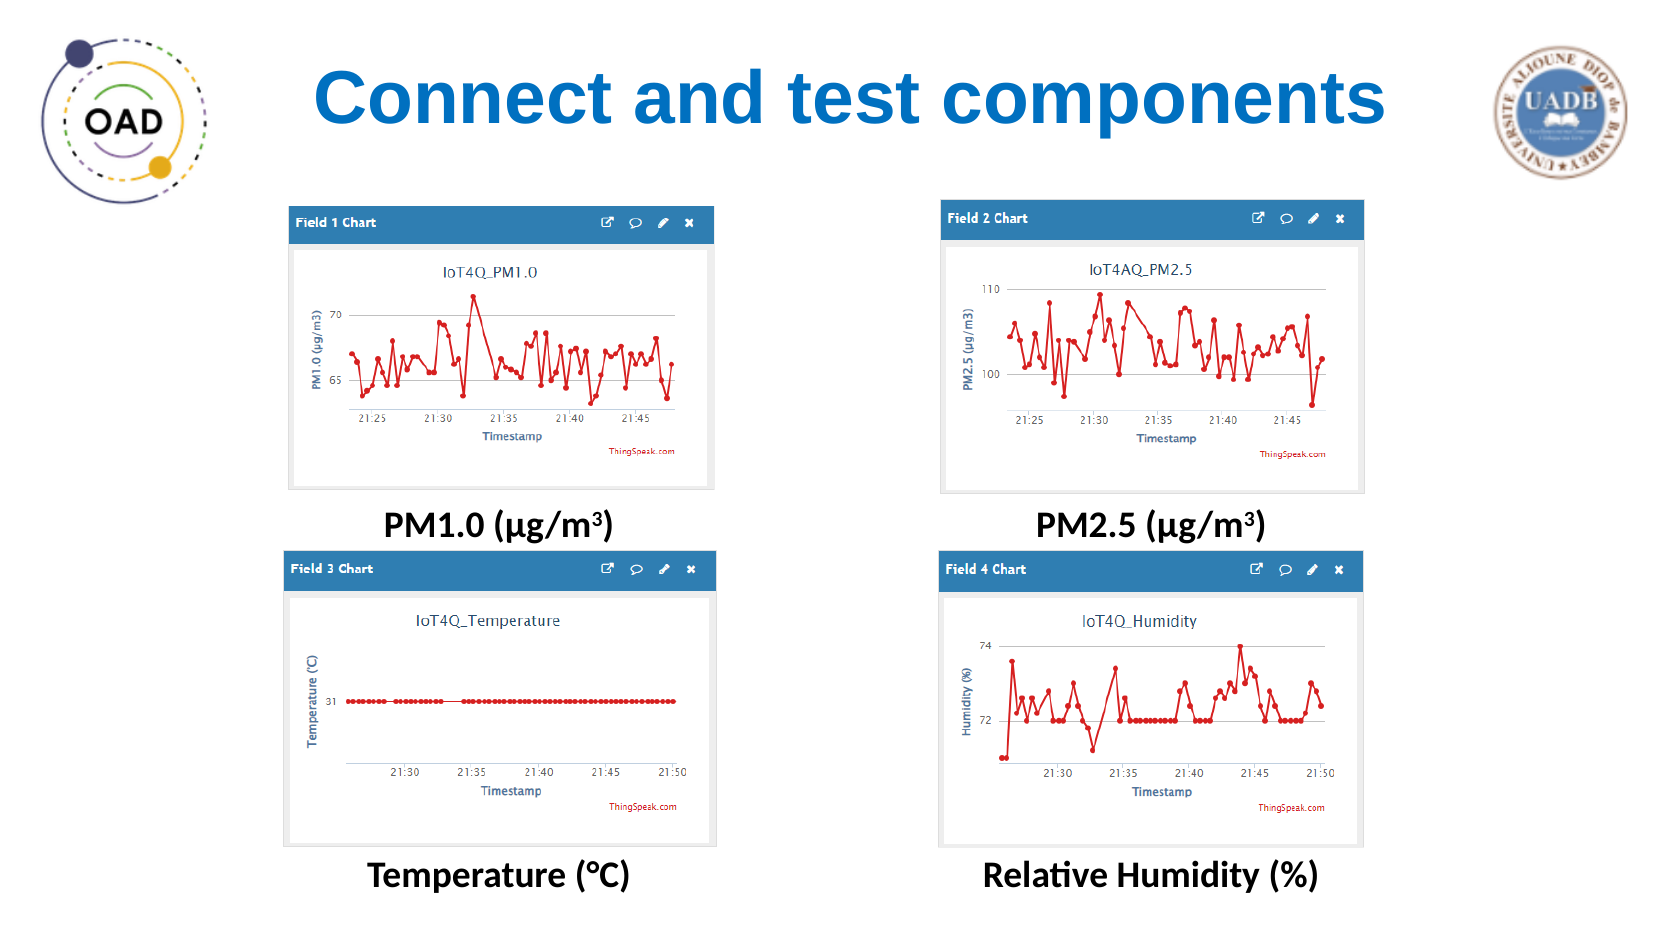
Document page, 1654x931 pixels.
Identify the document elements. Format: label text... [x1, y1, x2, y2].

picture [277, 206, 721, 495]
text_box Connect and test components [212, 16, 1489, 172]
picture [933, 195, 1370, 497]
text_box Relative Humidity (%) [968, 852, 1335, 903]
picture [937, 547, 1366, 852]
picture [1482, 37, 1641, 188]
picture [0, 24, 242, 225]
text_box PM1.0 (µg/m3) [369, 495, 630, 547]
text_box Temperature (°C) [352, 851, 646, 903]
text_box PM2.5 (µg/m3) [1021, 497, 1282, 547]
picture [277, 547, 721, 851]
